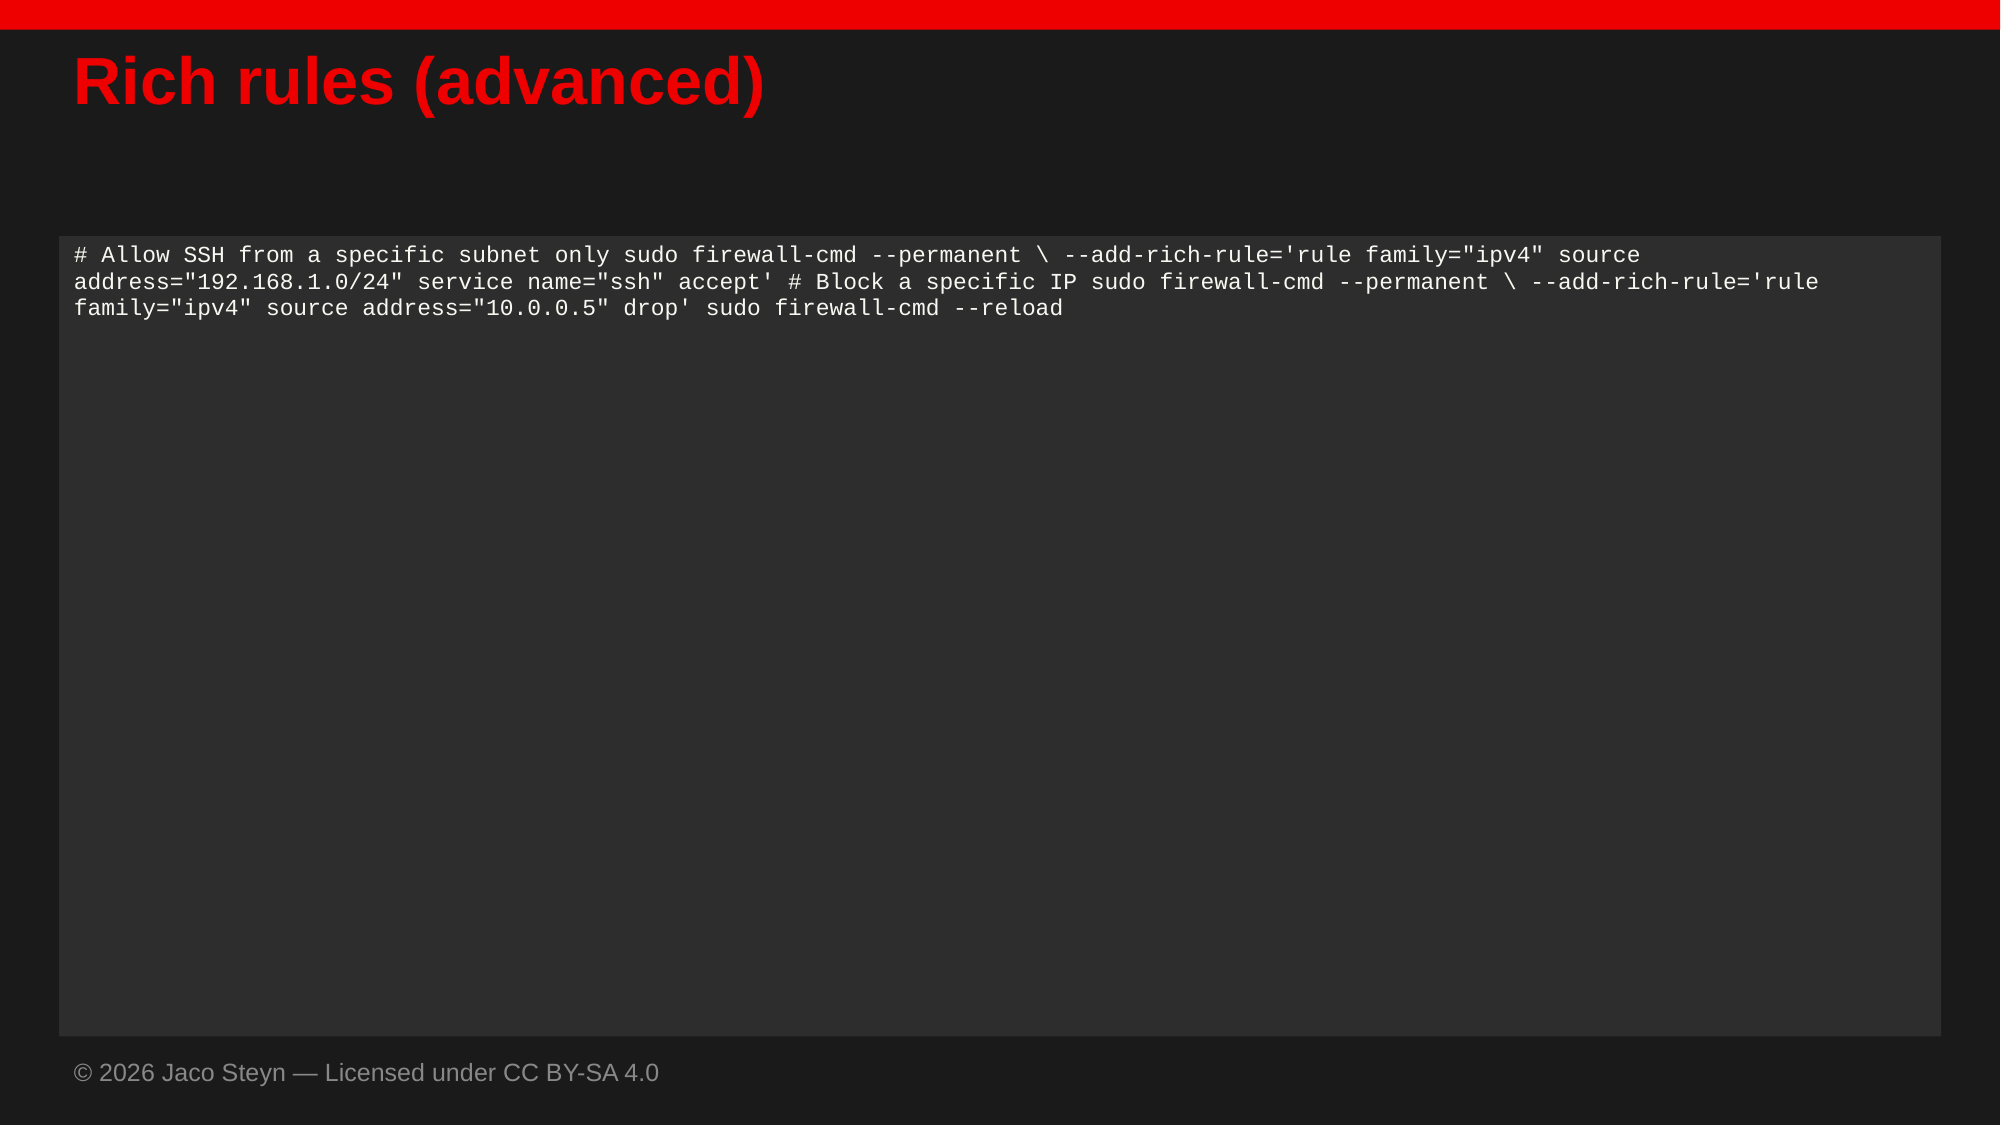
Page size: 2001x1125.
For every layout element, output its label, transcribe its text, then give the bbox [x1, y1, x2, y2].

text_box [0, 0, 2001, 30]
text_box © 2026 Jaco Steyn — Licensed under CC BY-SA 4.0 [59, 1051, 1942, 1093]
text_box Rich rules (advanced) [59, 36, 1942, 208]
text_box # Allow SSH from a specific subnet only sudo firewall-cmd --permanent \ --add-rich-rule='rule family="ipv4" source address="192.168.1.0/24" service name="ssh" accept' # Block a specific IP sudo firewall-cmd --permanent \ --add-rich-rule='rule family="ipv4" source address="10.0.0.5" drop' sudo firewall-cmd --reload [59, 236, 1942, 1037]
